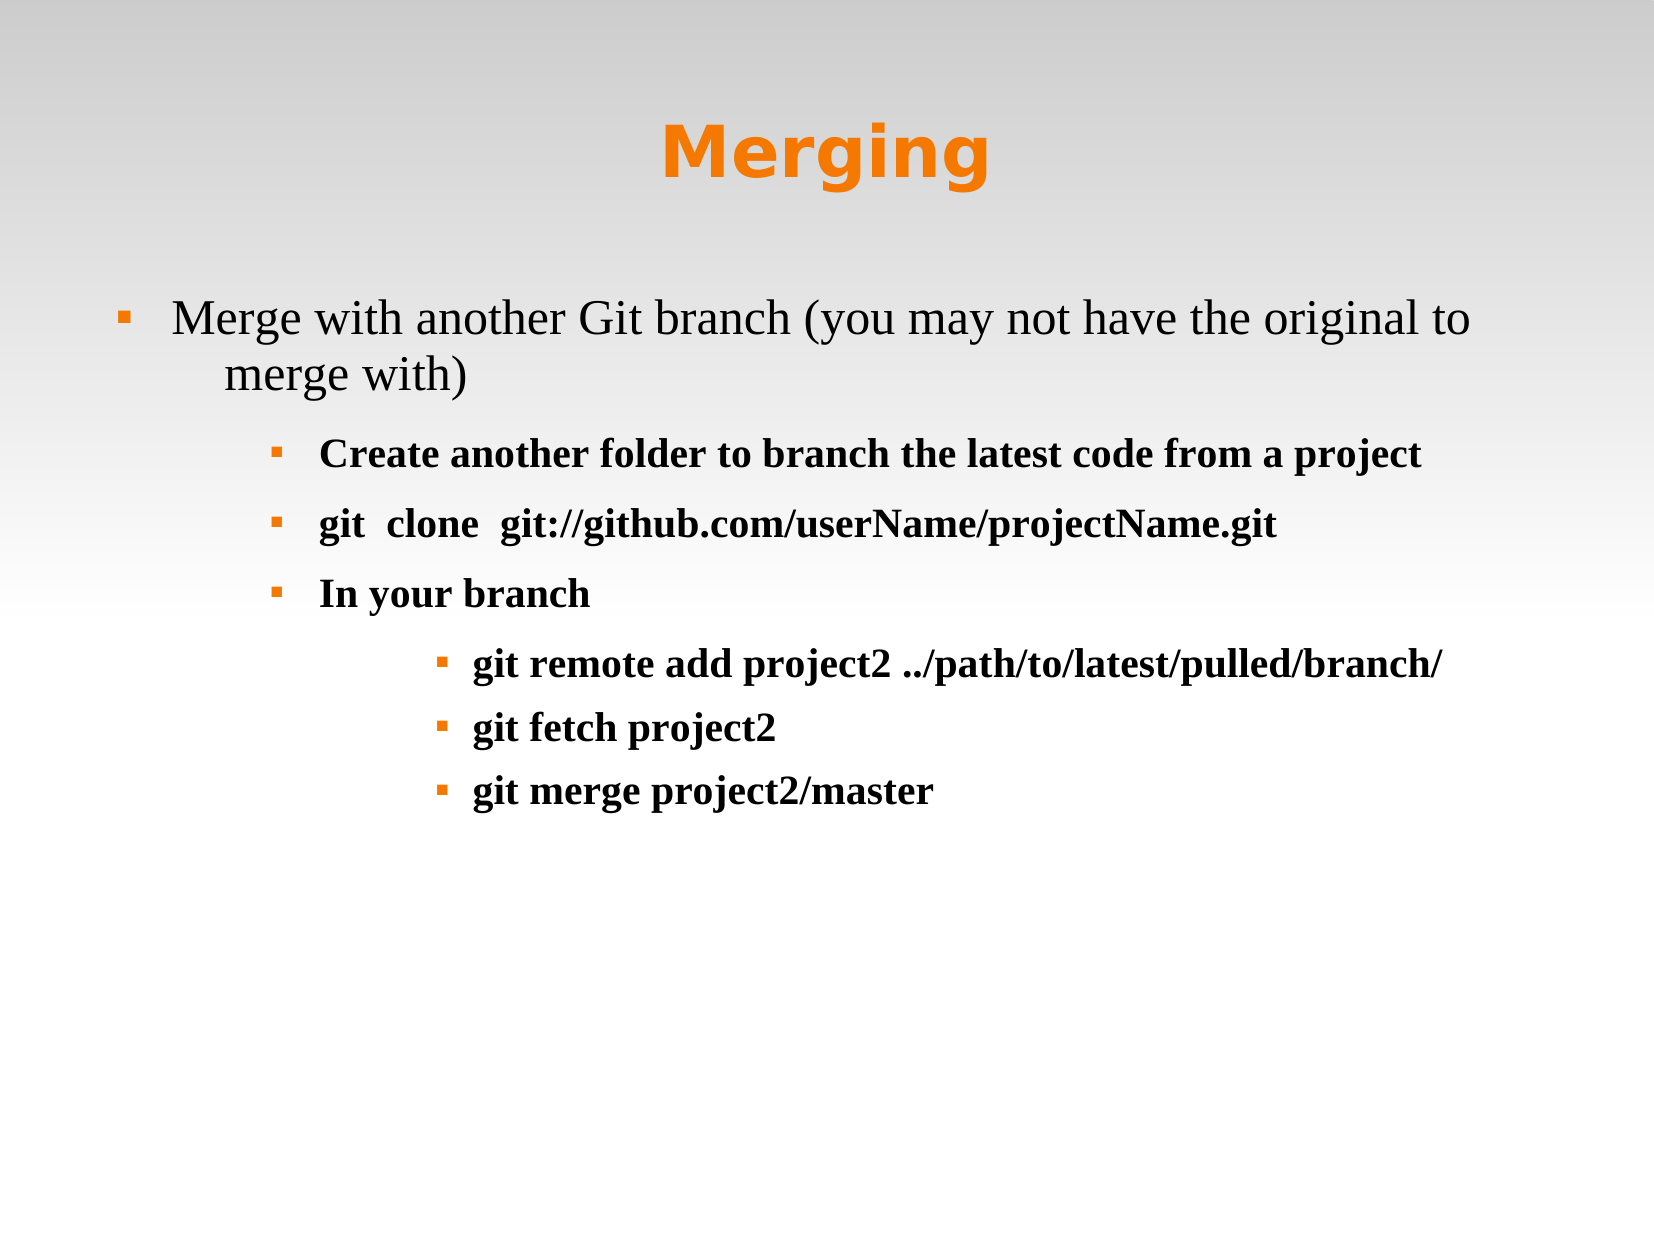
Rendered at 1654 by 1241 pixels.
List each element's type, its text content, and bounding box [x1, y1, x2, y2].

list Merge with another Git branch (you may not have the original to merge with) Create another folder to branch the latest code from a project git clone git://github.com/userName/projectName.git In your branch git remote add project2 ../path/to/latest/pulled/branch/ git fetch project2 git merge project2/master [82, 290, 1571, 1109]
title Merging [82, 49, 1571, 257]
